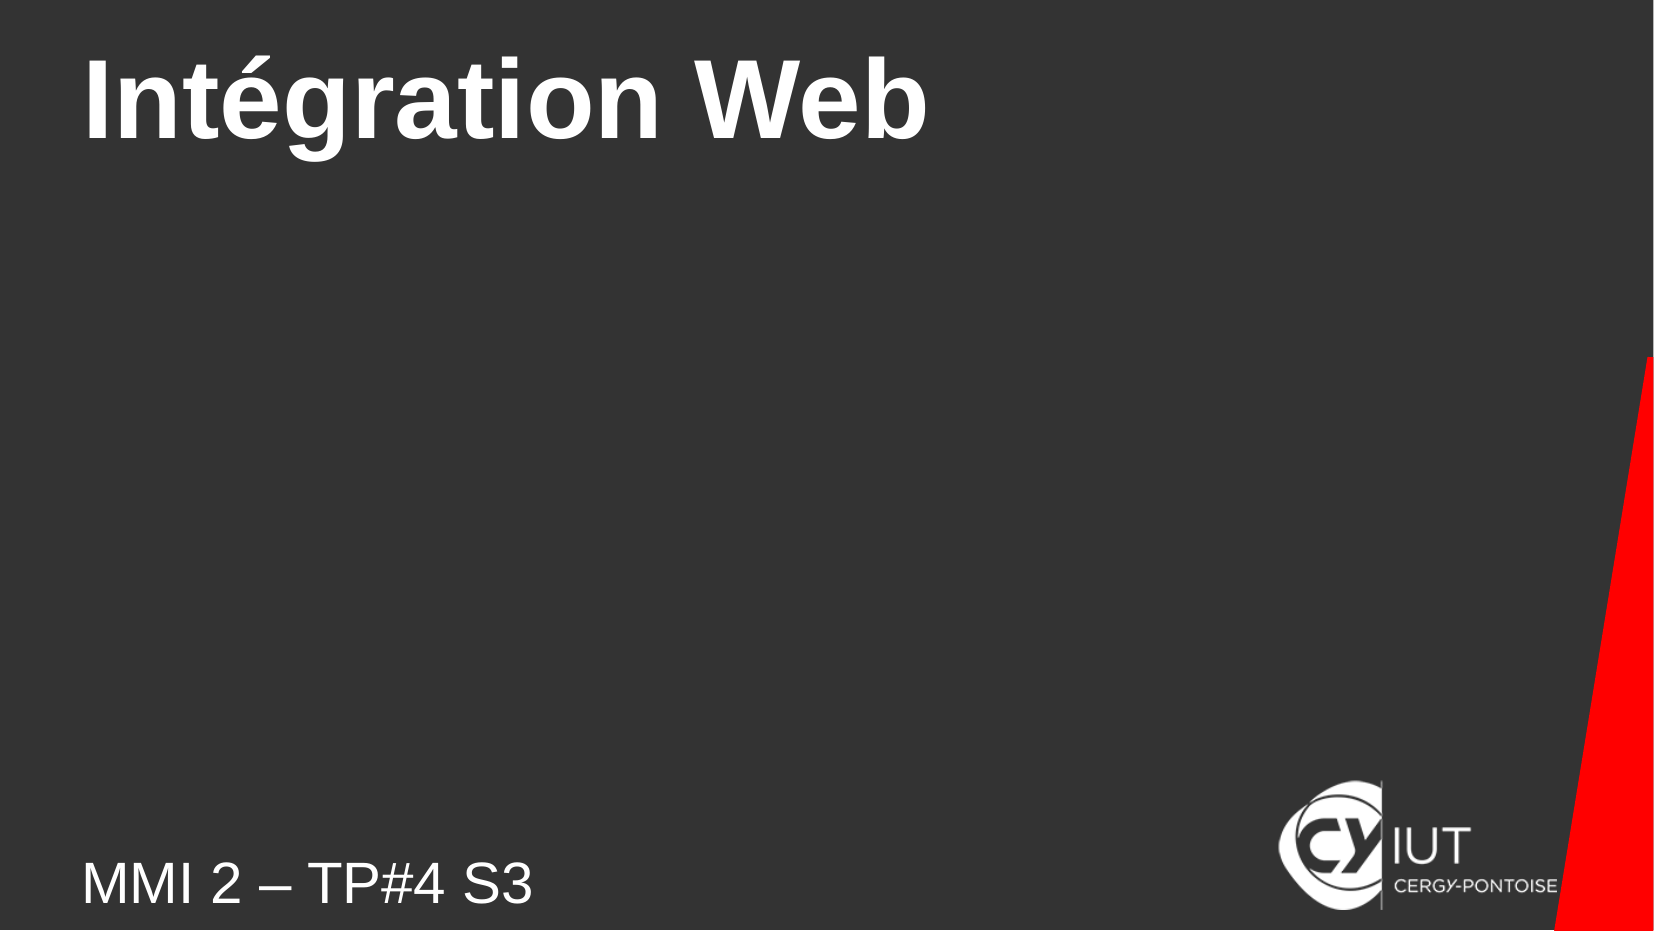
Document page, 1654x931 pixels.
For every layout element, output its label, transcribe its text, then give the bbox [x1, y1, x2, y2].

title MMI 2 – TP#4 S3 [81, 805, 1134, 931]
title Intégration Web [82, 36, 1571, 226]
text_box [1554, 356, 1654, 931]
picture [1275, 779, 1557, 910]
